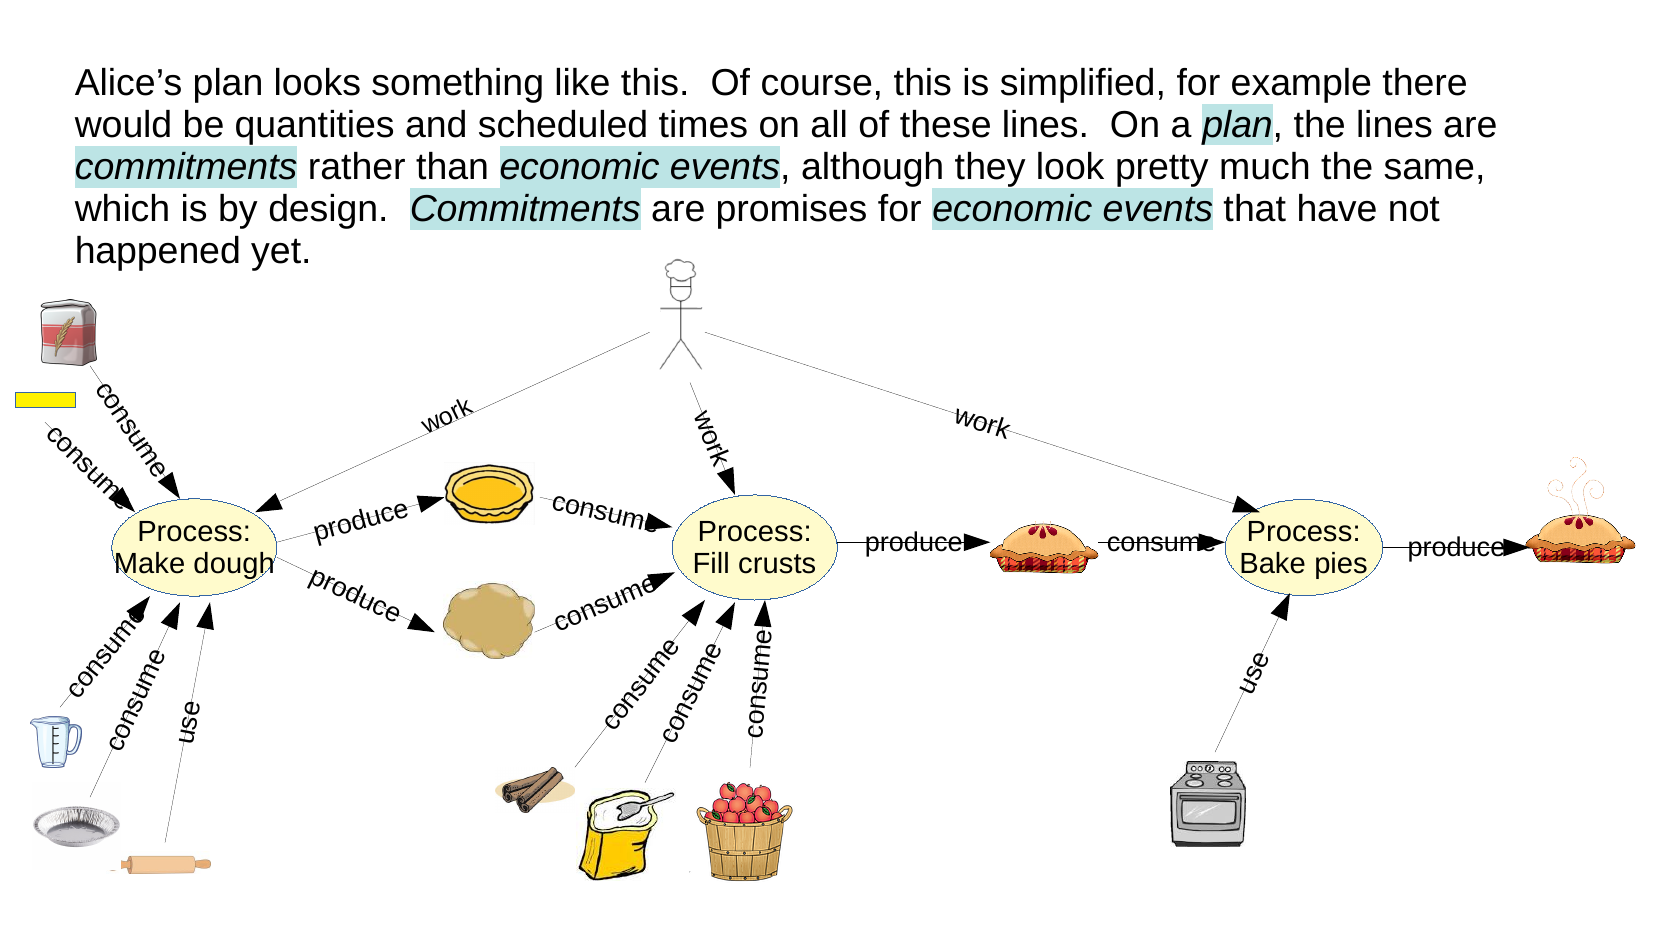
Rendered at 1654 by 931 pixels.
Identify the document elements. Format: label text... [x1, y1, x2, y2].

picture [32, 782, 211, 874]
picture [35, 299, 102, 366]
picture [443, 581, 535, 659]
text_box Process: Bake pies [1225, 499, 1383, 596]
picture [1170, 761, 1246, 847]
picture [495, 767, 575, 813]
picture [990, 521, 1099, 574]
picture [30, 716, 82, 768]
picture [576, 775, 796, 888]
text_box work [400, 374, 500, 453]
text_box [15, 392, 76, 408]
text_box Alice’s plan looks something like this. Of course, this is simplified, for example there would be quantities and scheduled times on all of these lines. On a plan, the lines are commitments rather than economic events, although they look pretty much the same, which is by design. Commitments are promises for economic events that have not happened yet. [60, 54, 1561, 279]
text_box Process: Make dough [111, 498, 277, 597]
picture [1525, 457, 1636, 564]
text_box Process: Fill crusts [672, 494, 838, 601]
picture [444, 462, 535, 525]
picture [643, 254, 719, 371]
